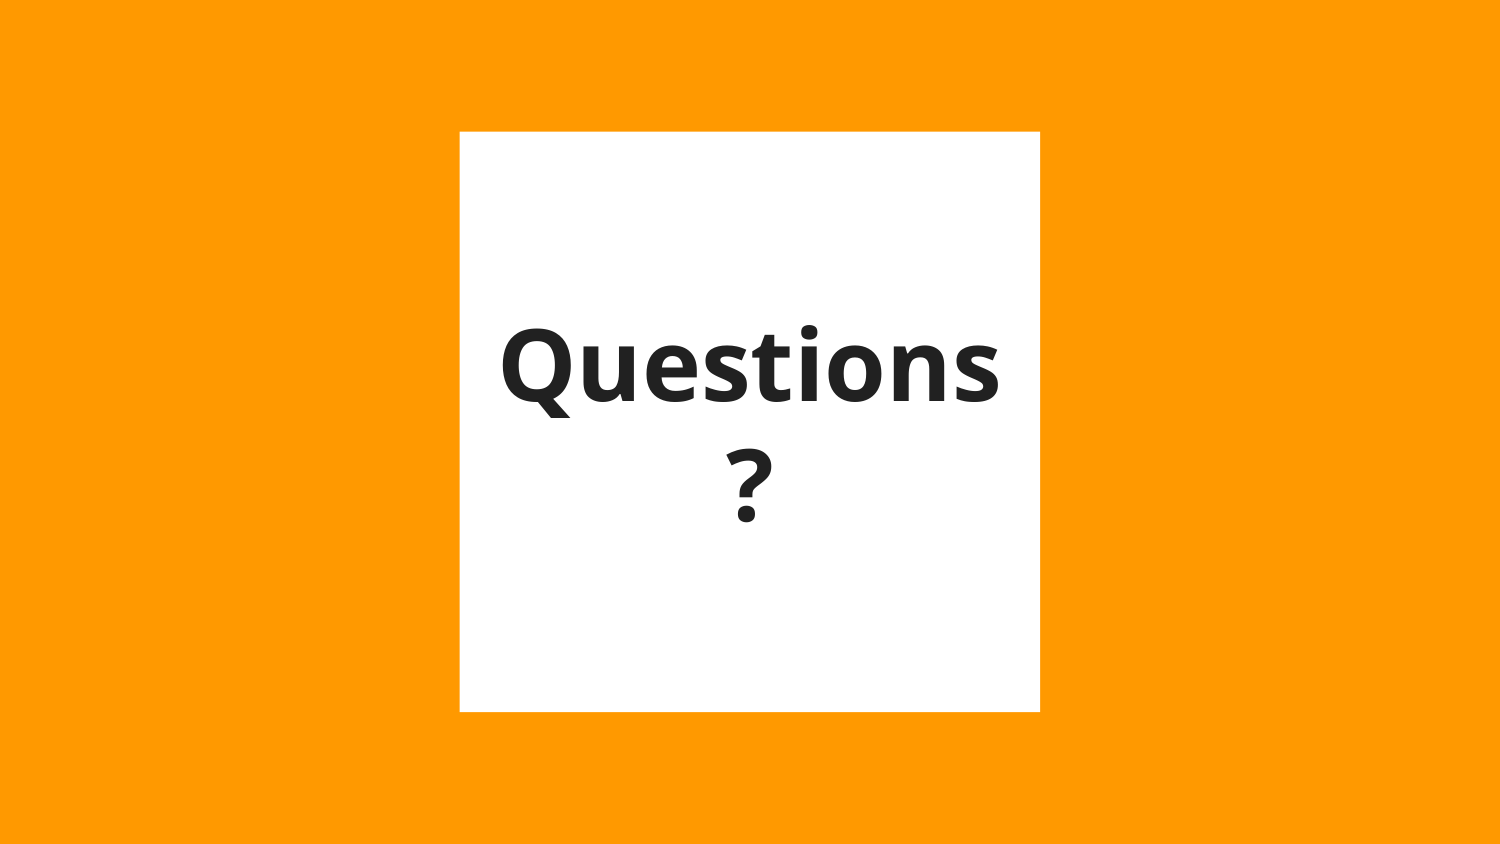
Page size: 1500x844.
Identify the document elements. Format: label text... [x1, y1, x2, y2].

title Questions? [459, 131, 1041, 713]
